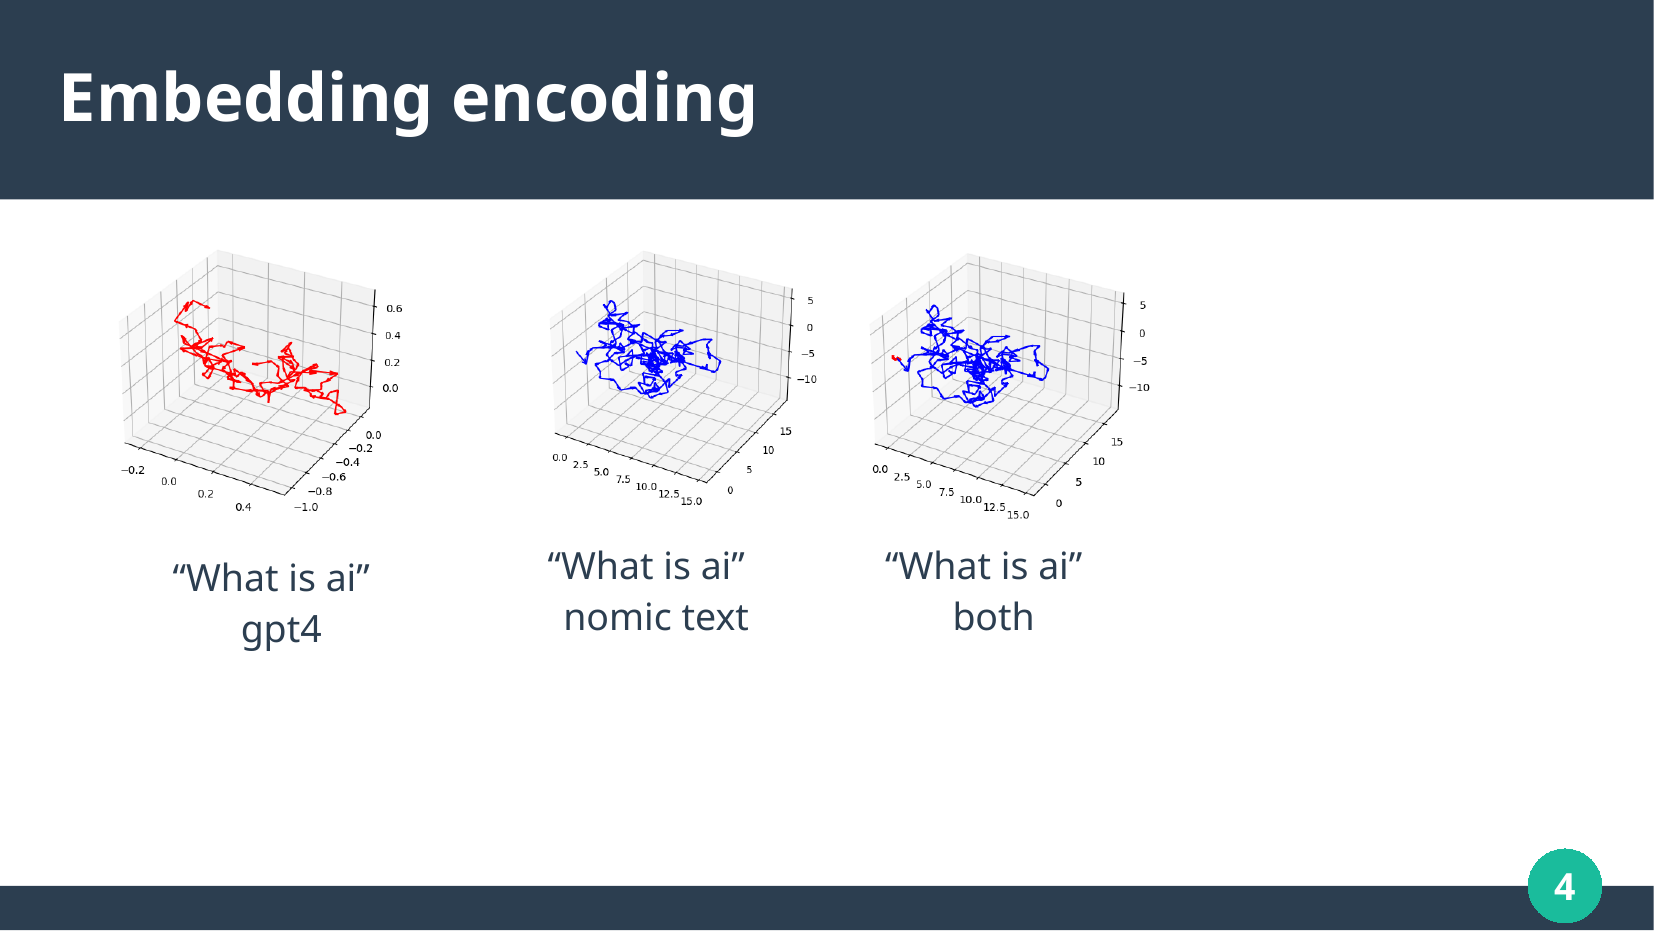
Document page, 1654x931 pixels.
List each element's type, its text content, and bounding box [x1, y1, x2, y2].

picture [525, 233, 826, 516]
text_box “What is ai” nomic text [525, 515, 788, 666]
text_box “What is ai” gpt4 [150, 543, 413, 661]
title Embedding encoding [59, 37, 1595, 155]
picture [862, 250, 1163, 526]
text_box “What is ai” both [862, 515, 1126, 666]
picture [112, 224, 413, 518]
